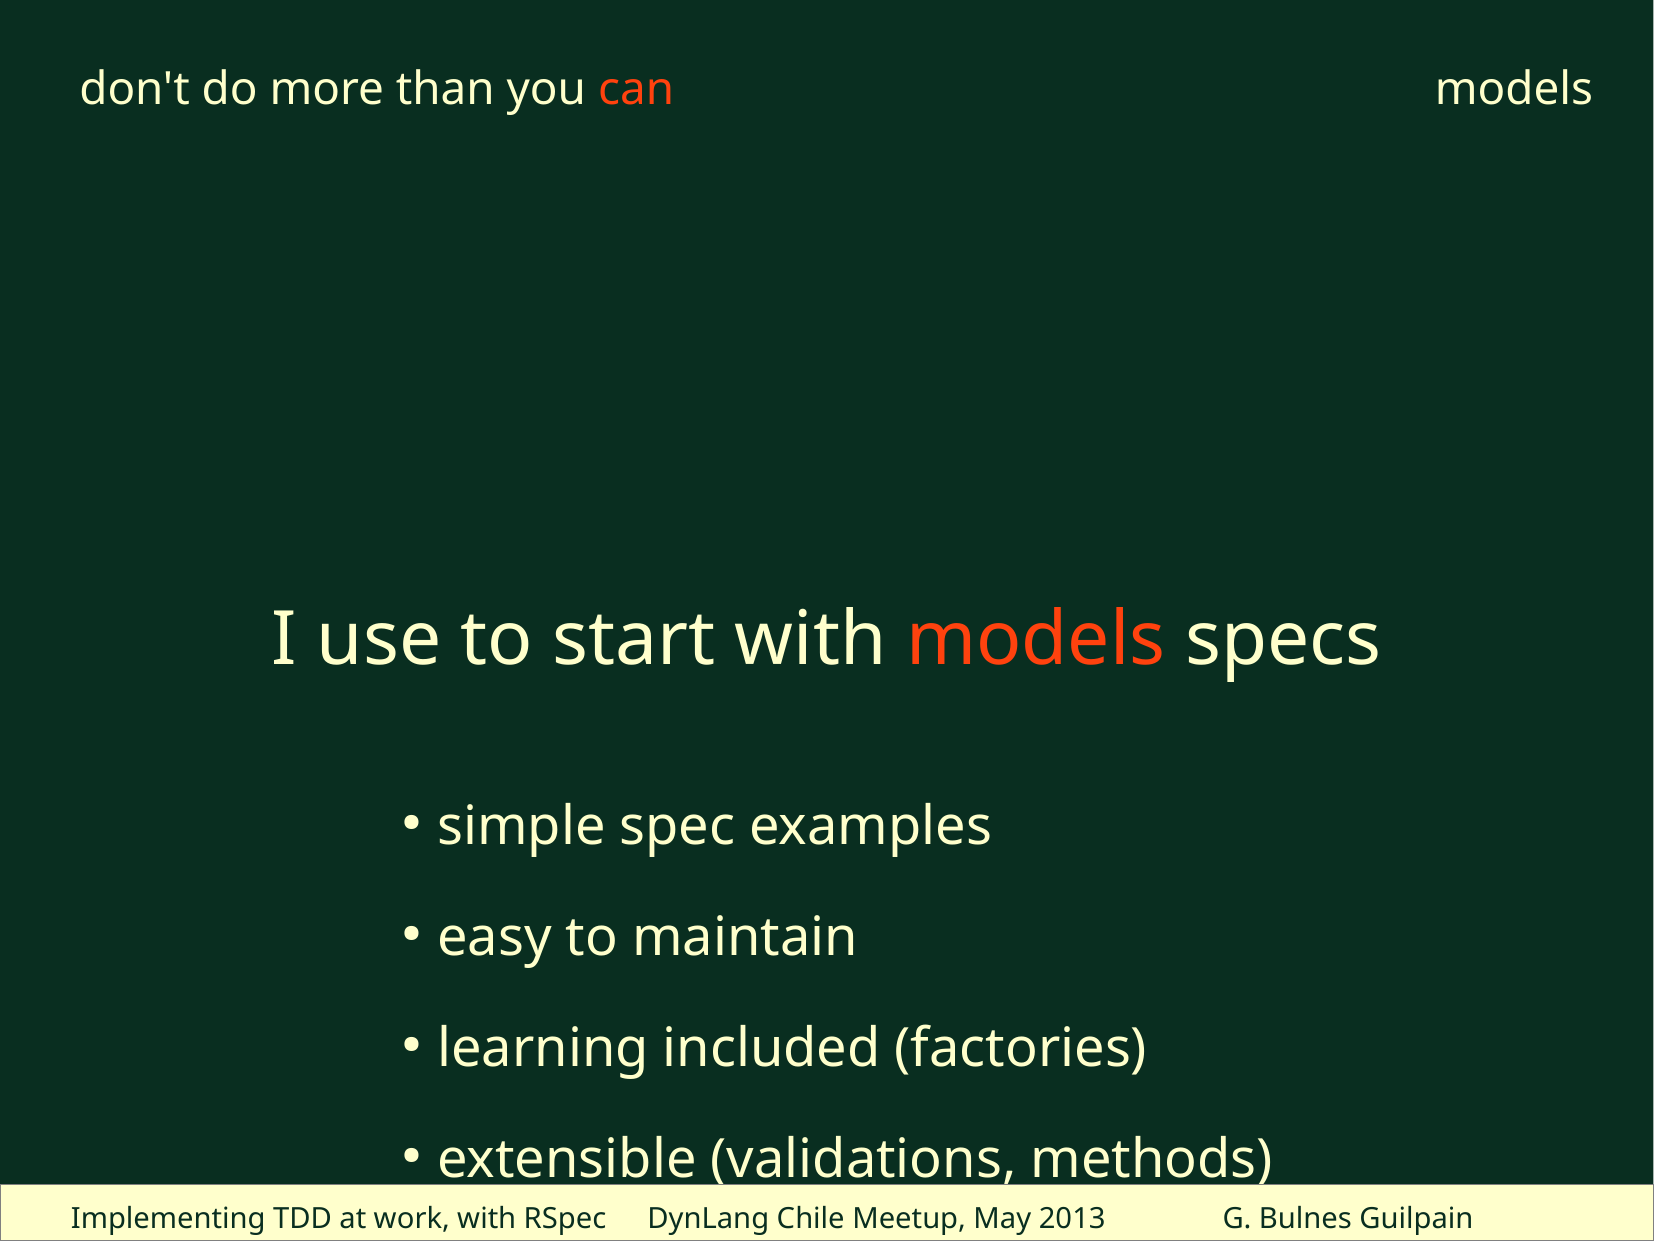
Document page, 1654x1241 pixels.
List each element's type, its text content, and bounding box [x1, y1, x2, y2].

subtitle I use to start with models specs [82, 49, 1571, 1171]
text_box Implementing TDD at work, with RSpec [56, 1190, 506, 1239]
text_box simple spec examples easy to maintain learning included (factories) extensible (validations, methods) [387, 742, 1267, 1092]
text_box [0, 1184, 1654, 1241]
text_box G. Bulnes Guilpain [1207, 1190, 1435, 1239]
text_box don't do more than you can [64, 48, 556, 115]
text_box DynLang Chile Meetup, May 2013 [632, 1190, 1021, 1239]
text_box models [1420, 48, 1571, 115]
